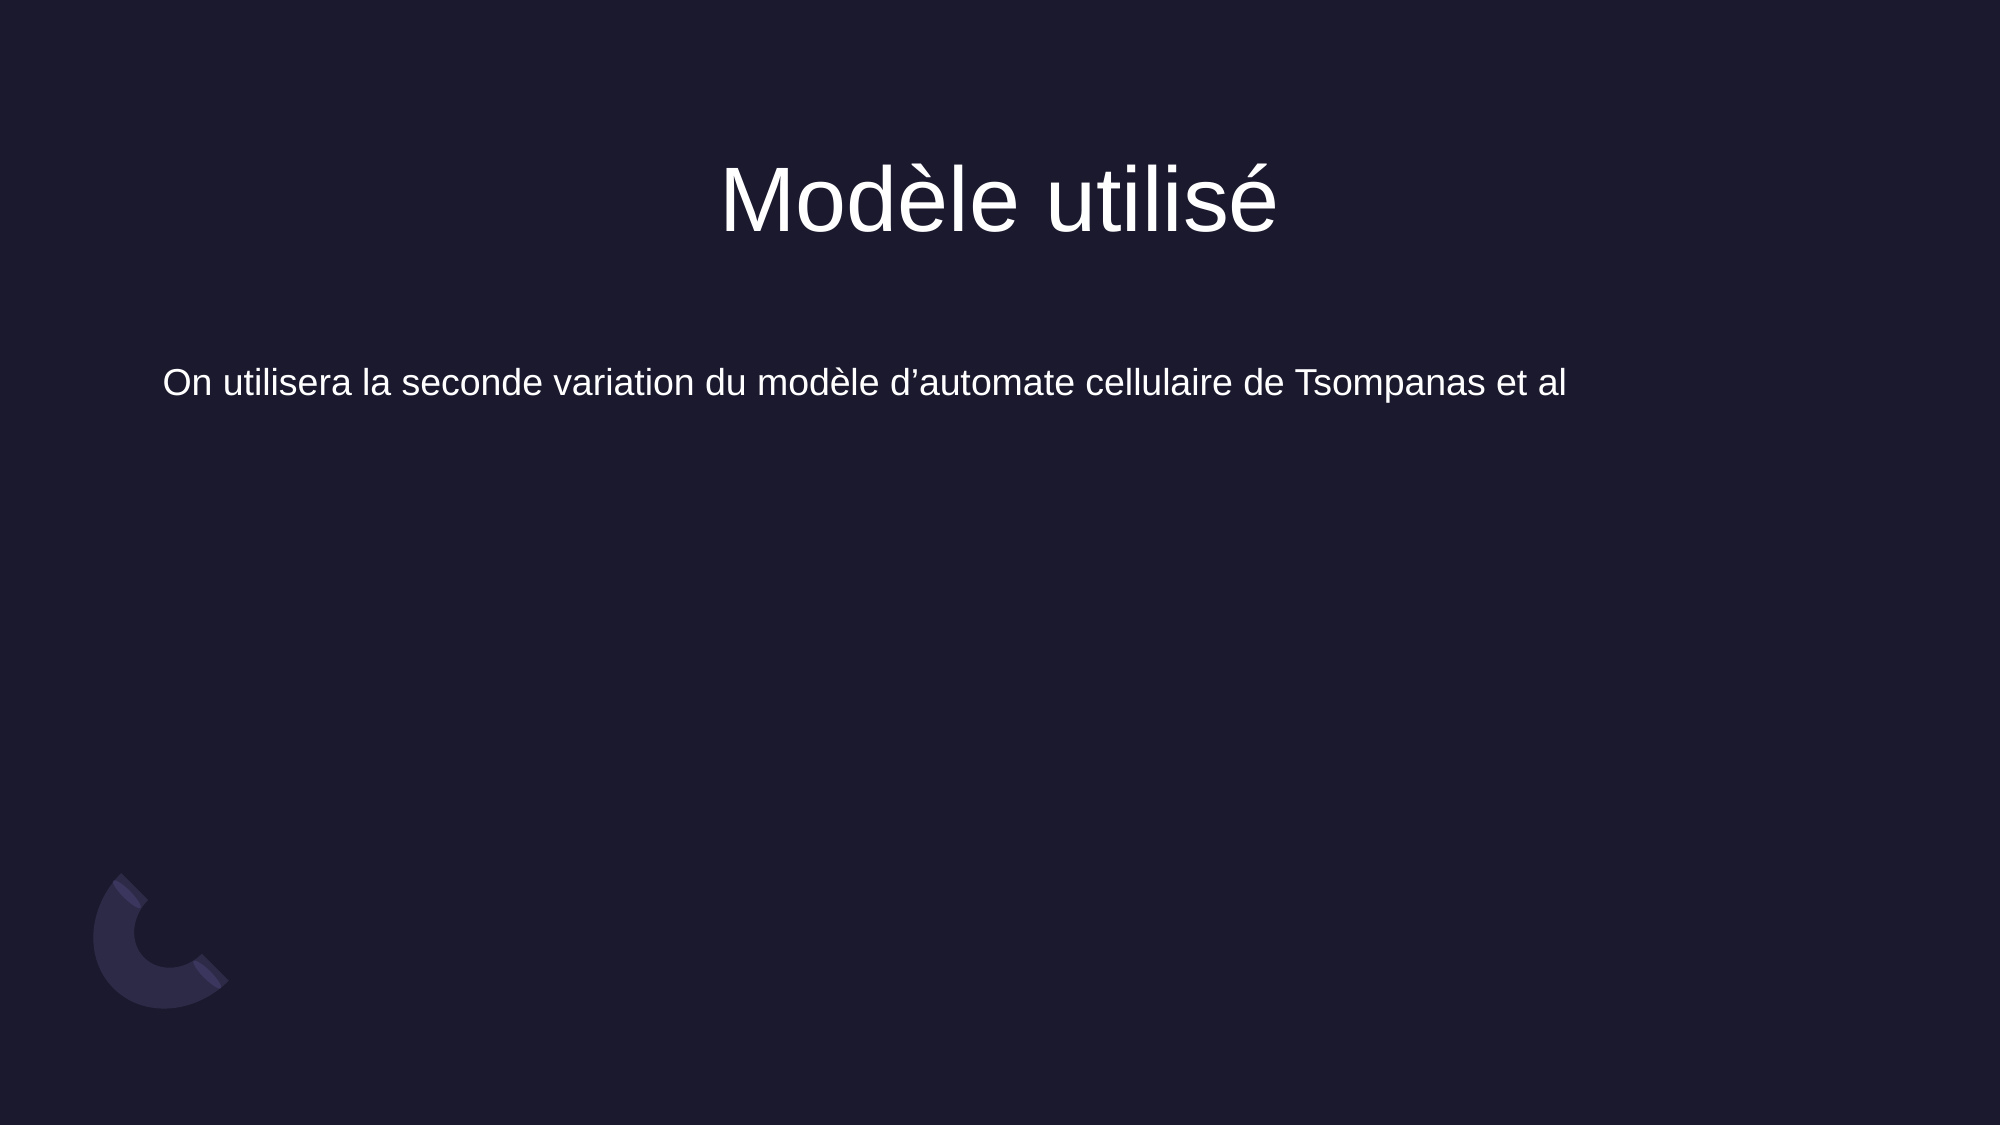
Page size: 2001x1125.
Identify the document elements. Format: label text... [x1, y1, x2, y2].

text_box On utilisera la seconde variation du modèle d’automate cellulaire de Tsompanas et al [147, 354, 1595, 412]
title Modèle utilisé [90, 90, 1910, 309]
